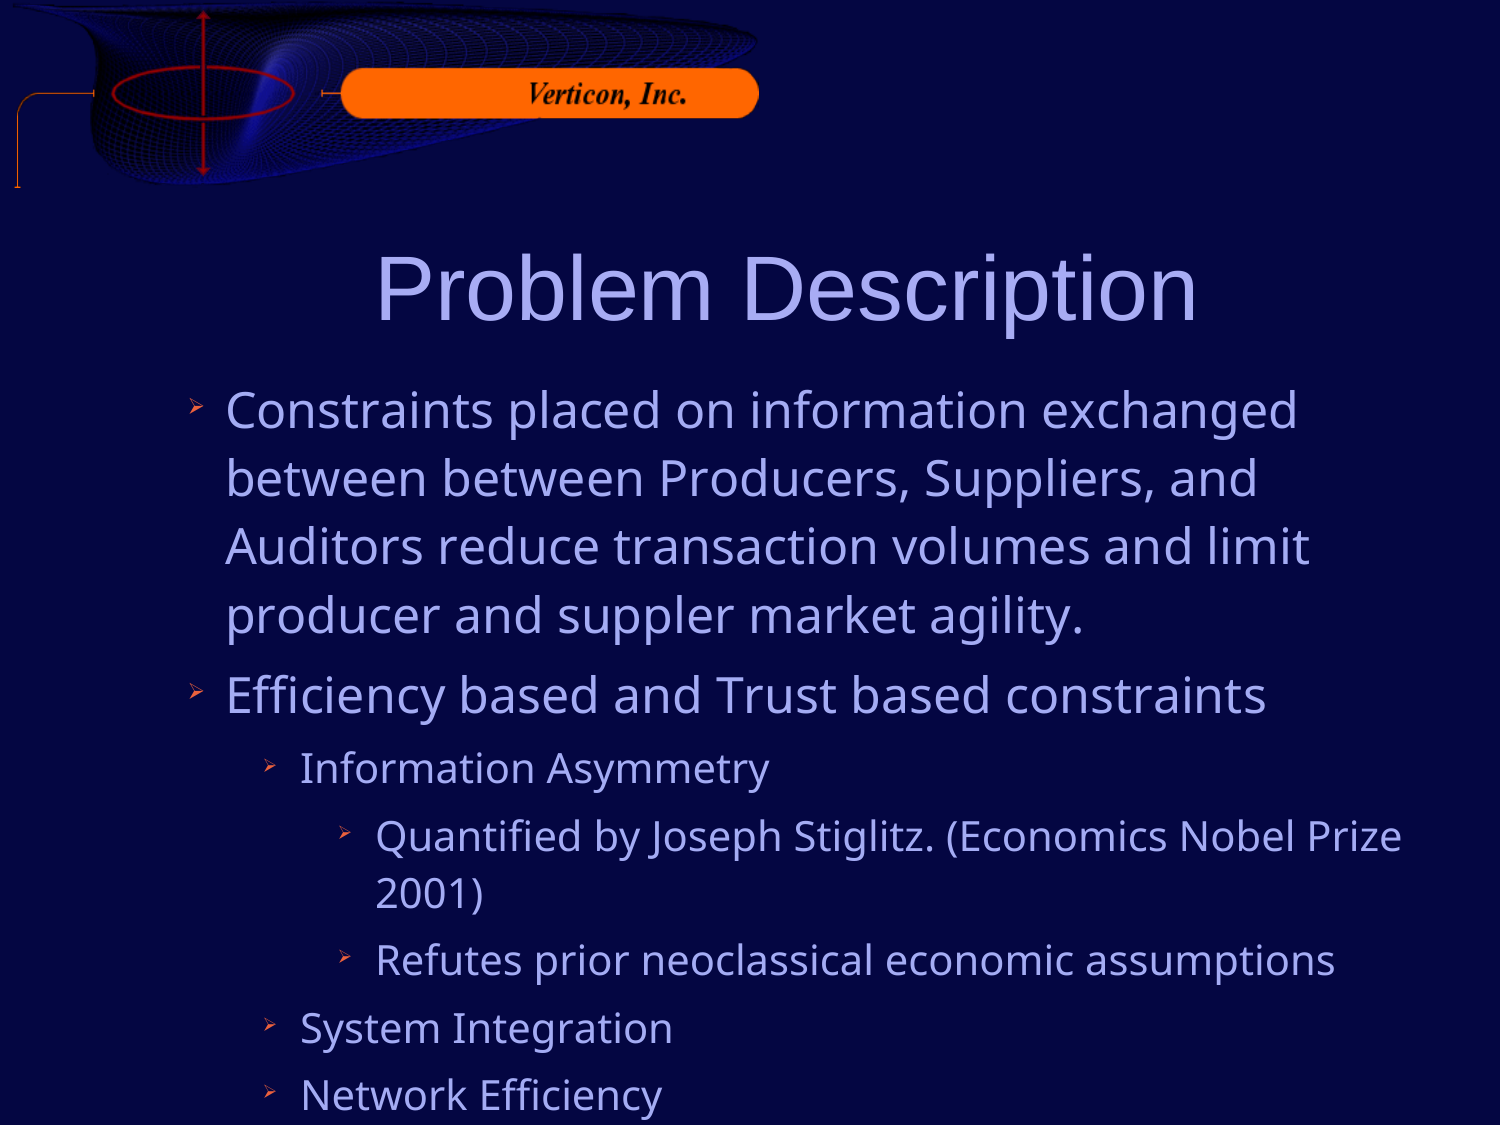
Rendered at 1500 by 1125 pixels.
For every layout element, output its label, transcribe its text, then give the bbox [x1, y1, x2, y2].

title Problem Description [112, 201, 1463, 375]
list Constraints placed on information exchanged between between Producers, Suppliers, and Auditors reduce transaction volumes and limit producer and suppler market agility. Efficiency based and Trust based constraints Information Asymmetry Quantified by Joseph Stiglitz. (Economics Nobel Prize 2001) Refutes prior neoclassical economic assumptions System Integration Network Efficiency [37, 375, 1463, 1048]
picture [8, 0, 759, 188]
